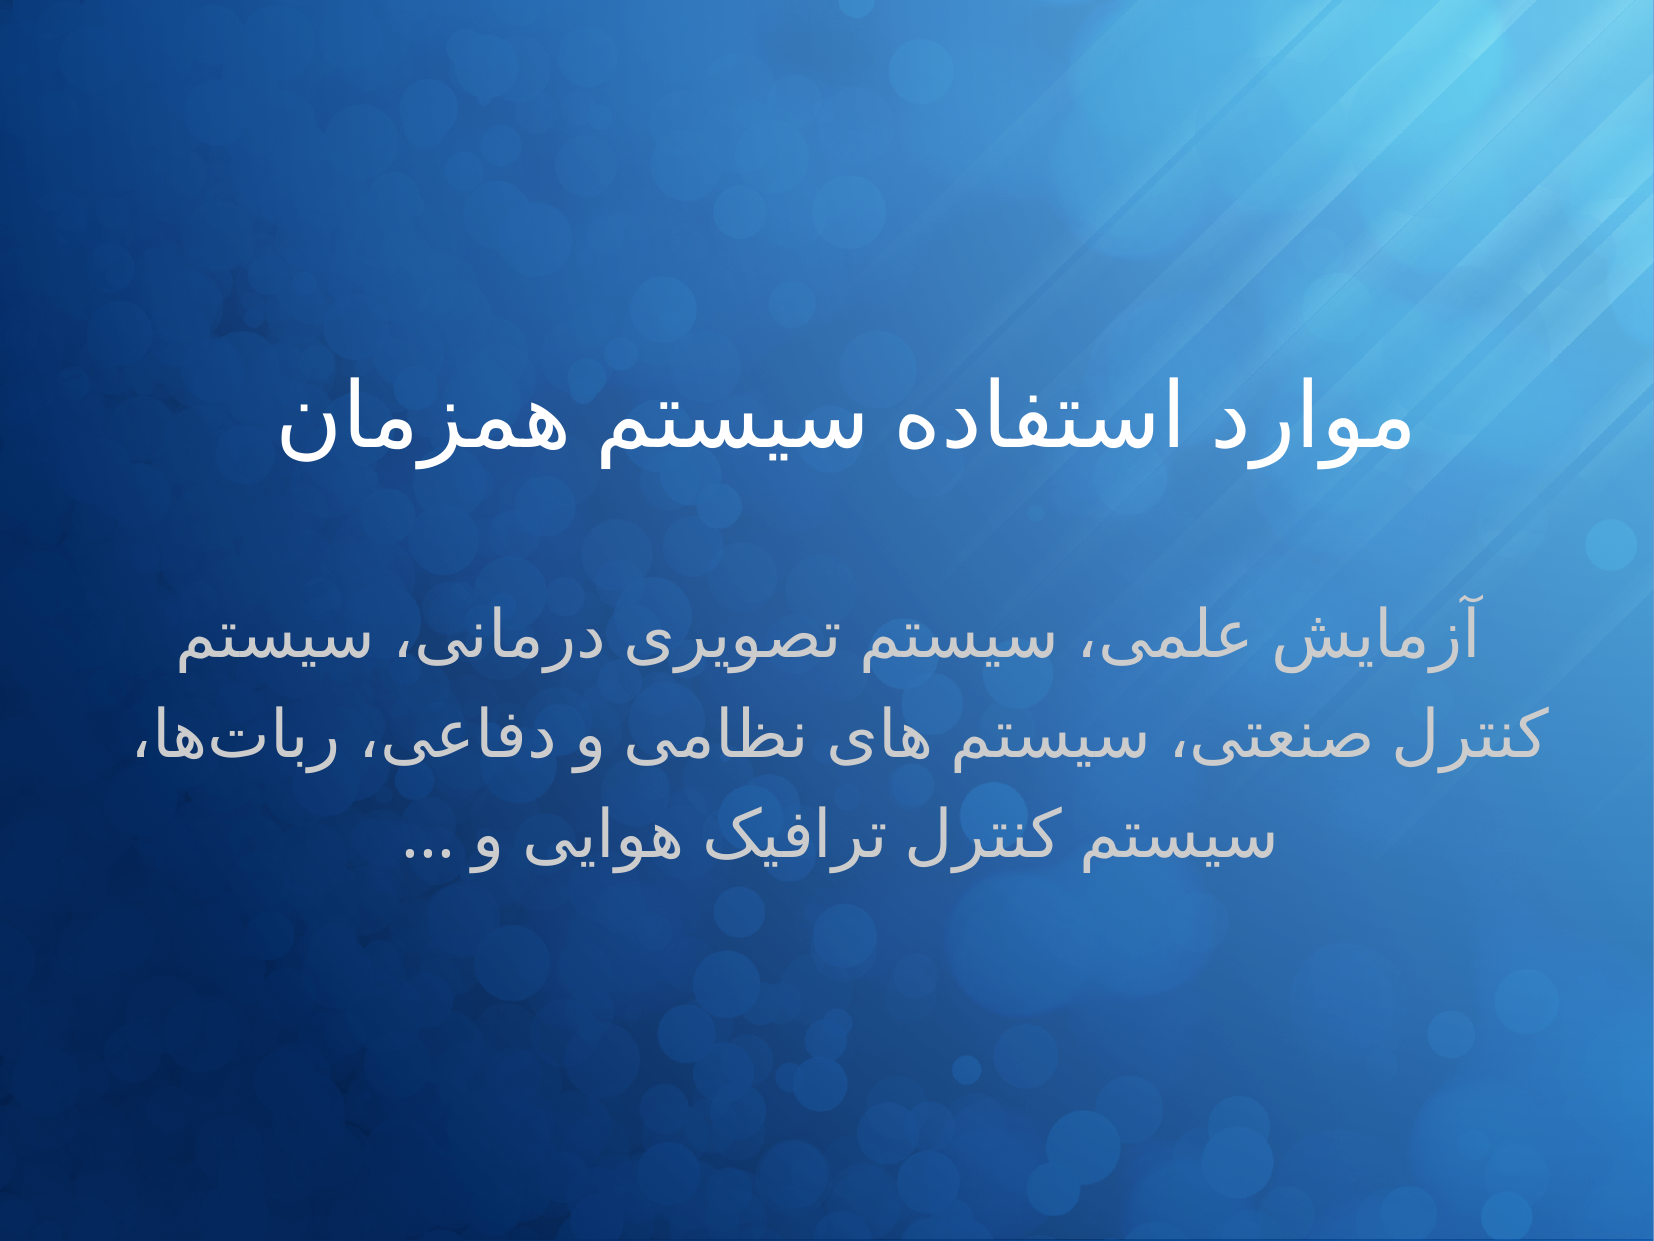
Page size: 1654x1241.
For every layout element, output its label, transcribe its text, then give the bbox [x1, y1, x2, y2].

title موارد استفاده سیستم همزمان [118, 294, 1576, 557]
picture [0, 0, 1654, 1241]
subtitle آزمایش علمی، سیستم تصویری درمانی، سیستم کنترل صنعتی، سیستم های نظامی و دفاعی، ربات‌ها، سیستم کنترل ترافیک هوایی و ... [112, 525, 1570, 944]
